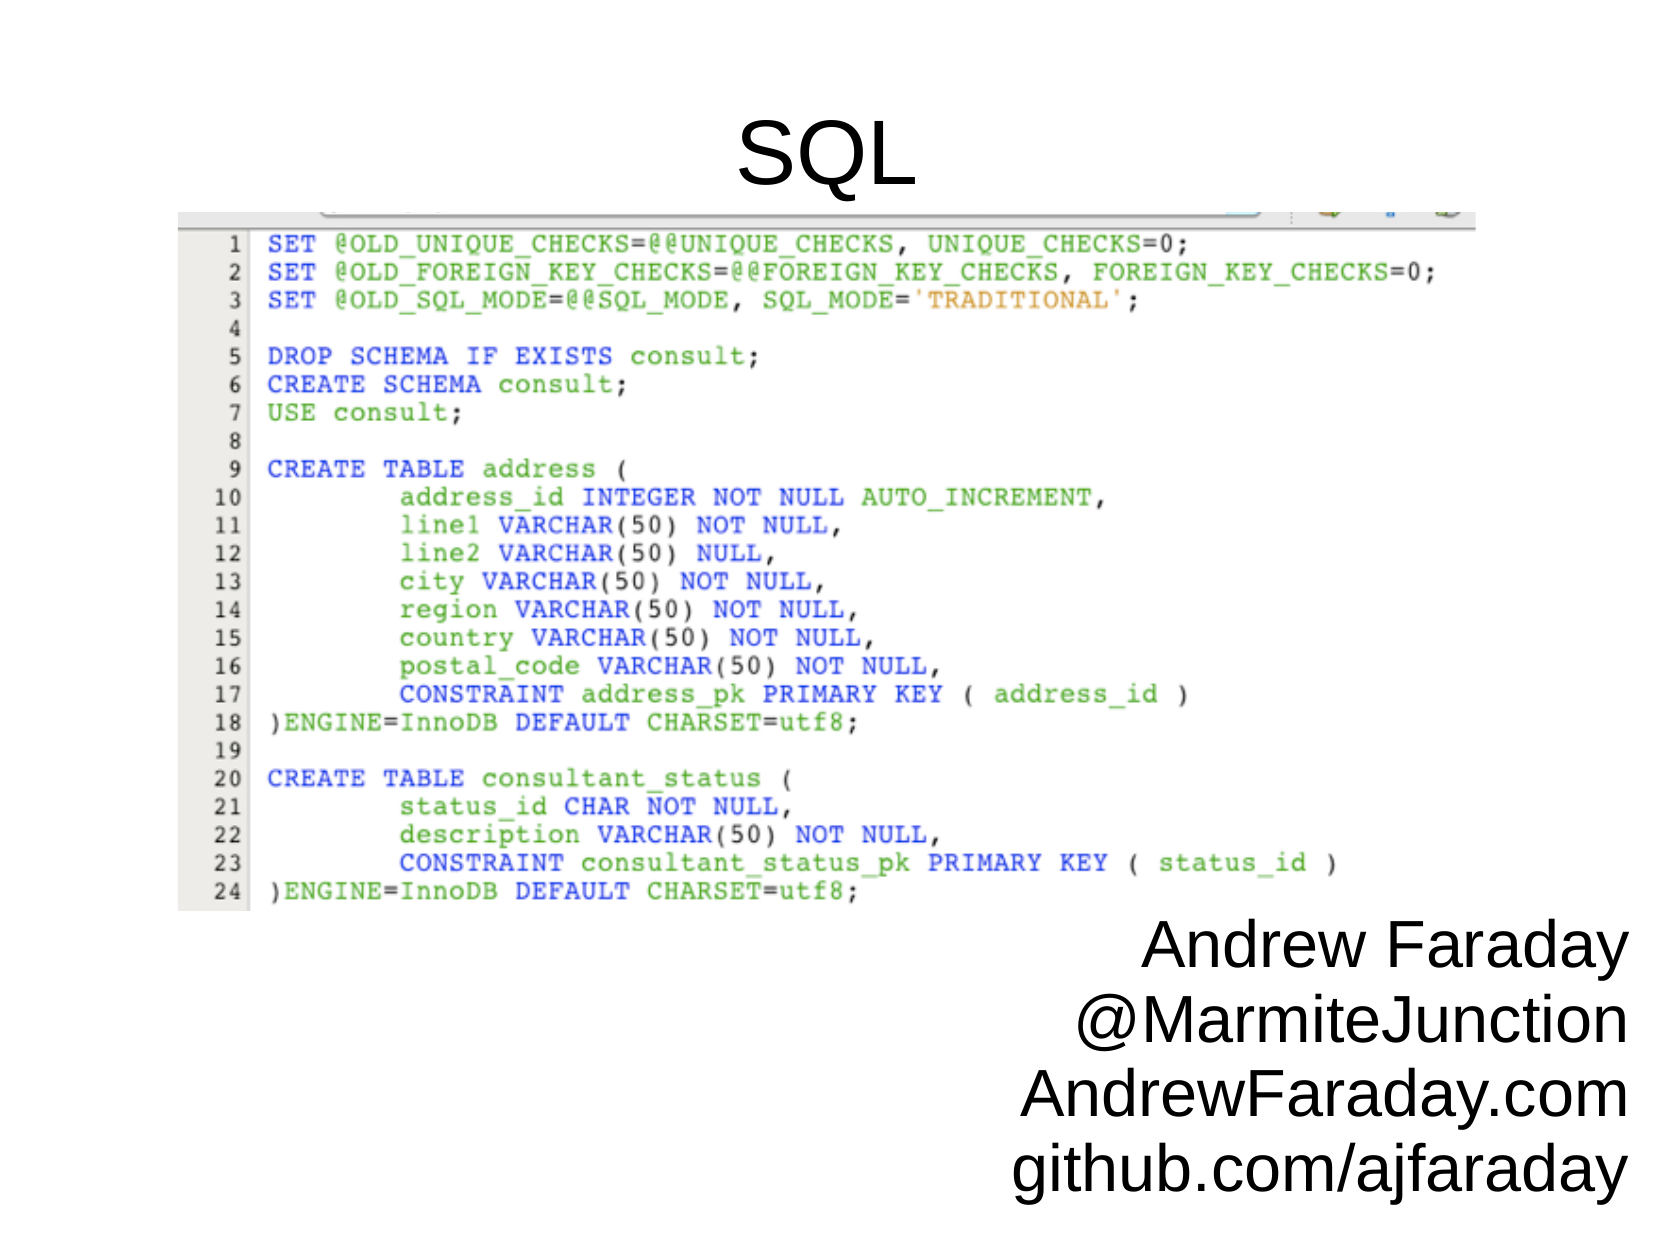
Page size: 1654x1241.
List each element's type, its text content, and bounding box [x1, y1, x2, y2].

title SQL [82, 49, 1571, 257]
subtitle Andrew Faraday @MarmiteJunction AndrewFaraday.com github.com/ajfaraday [968, 885, 1630, 1228]
picture [177, 257, 1476, 911]
